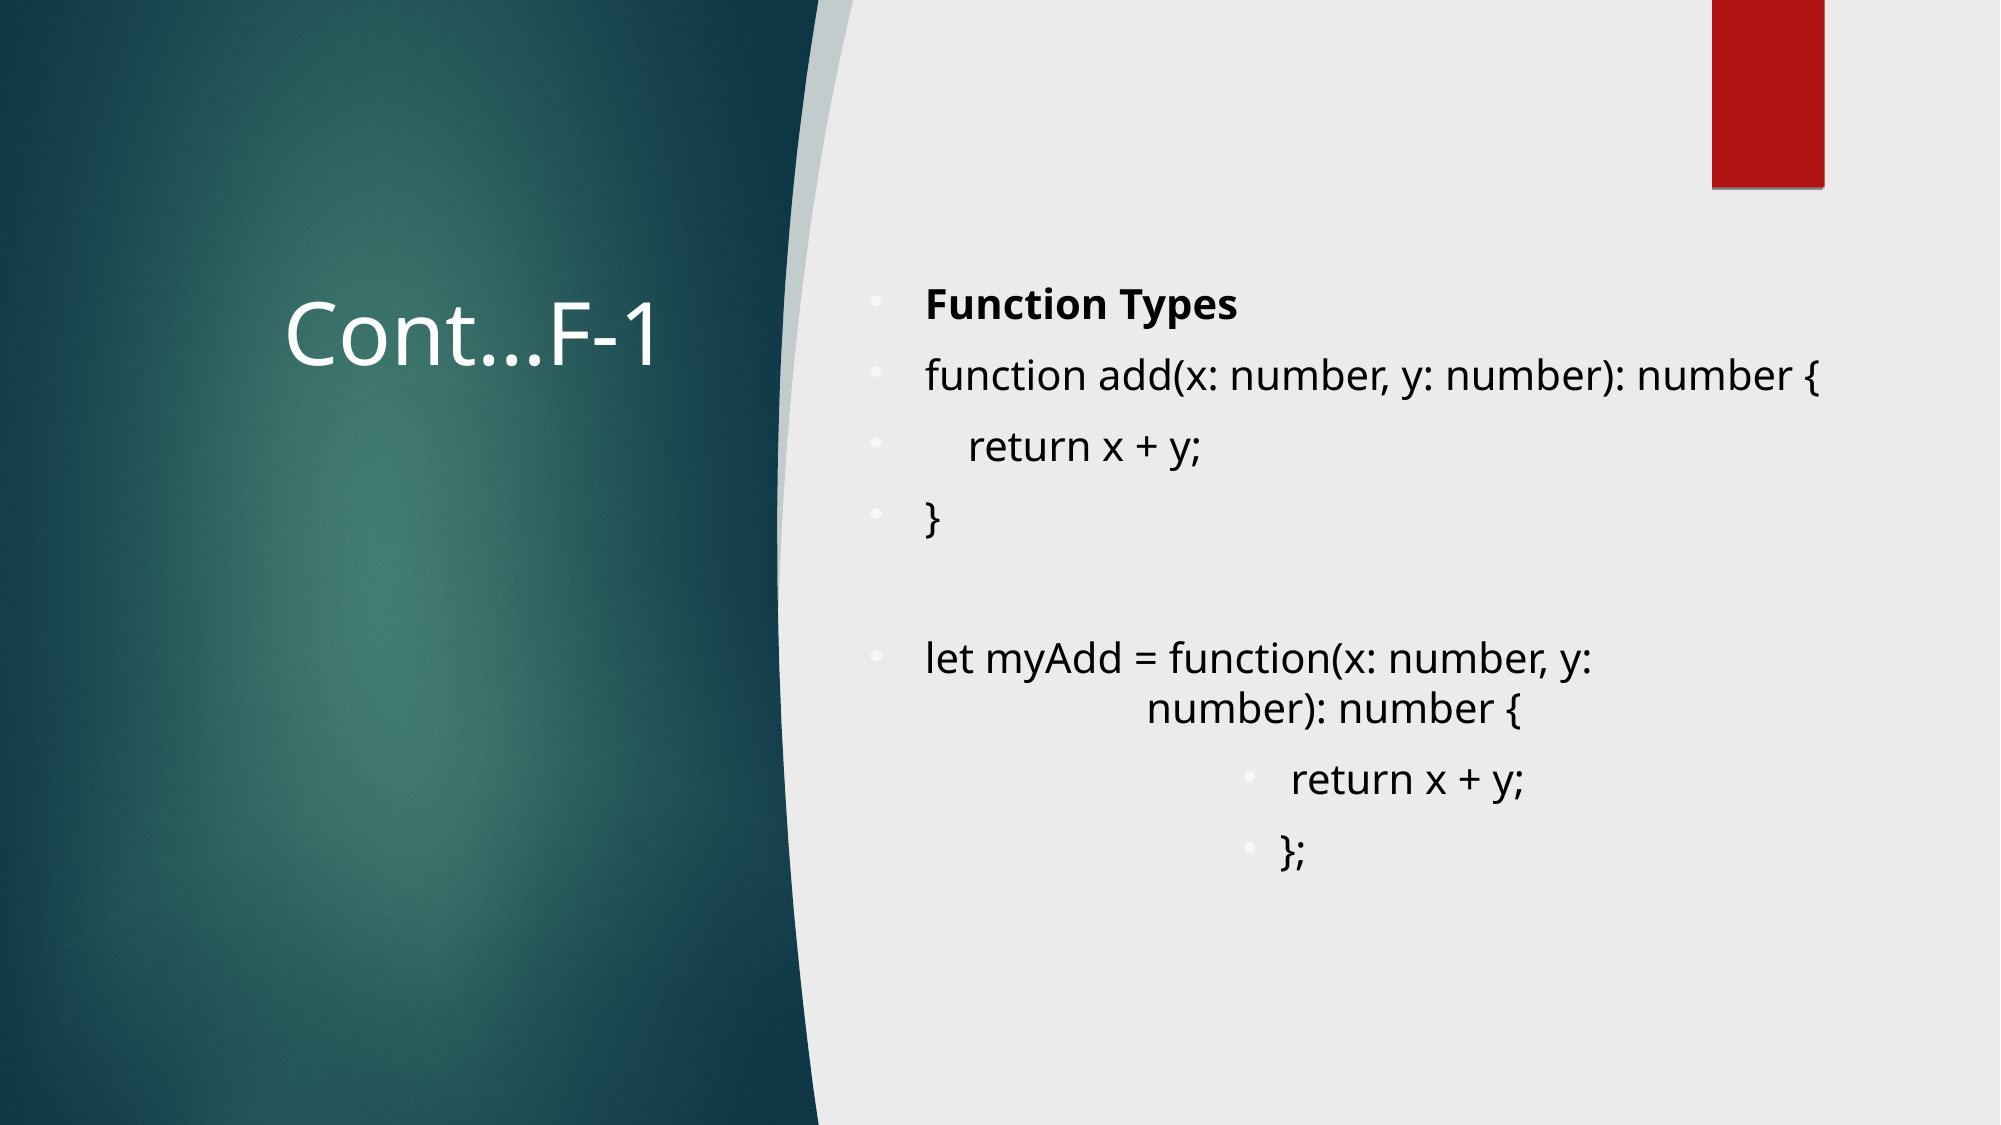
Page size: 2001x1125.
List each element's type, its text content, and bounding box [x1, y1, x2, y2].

text_box [0, 0, 2000, 1125]
title Cont…F-1 [107, 270, 685, 1004]
list Function Types function add(x: number, y: number): number { return x + y; } let myAdd = function(x: number, y: number): number { return x + y; }; [853, 270, 1937, 1080]
